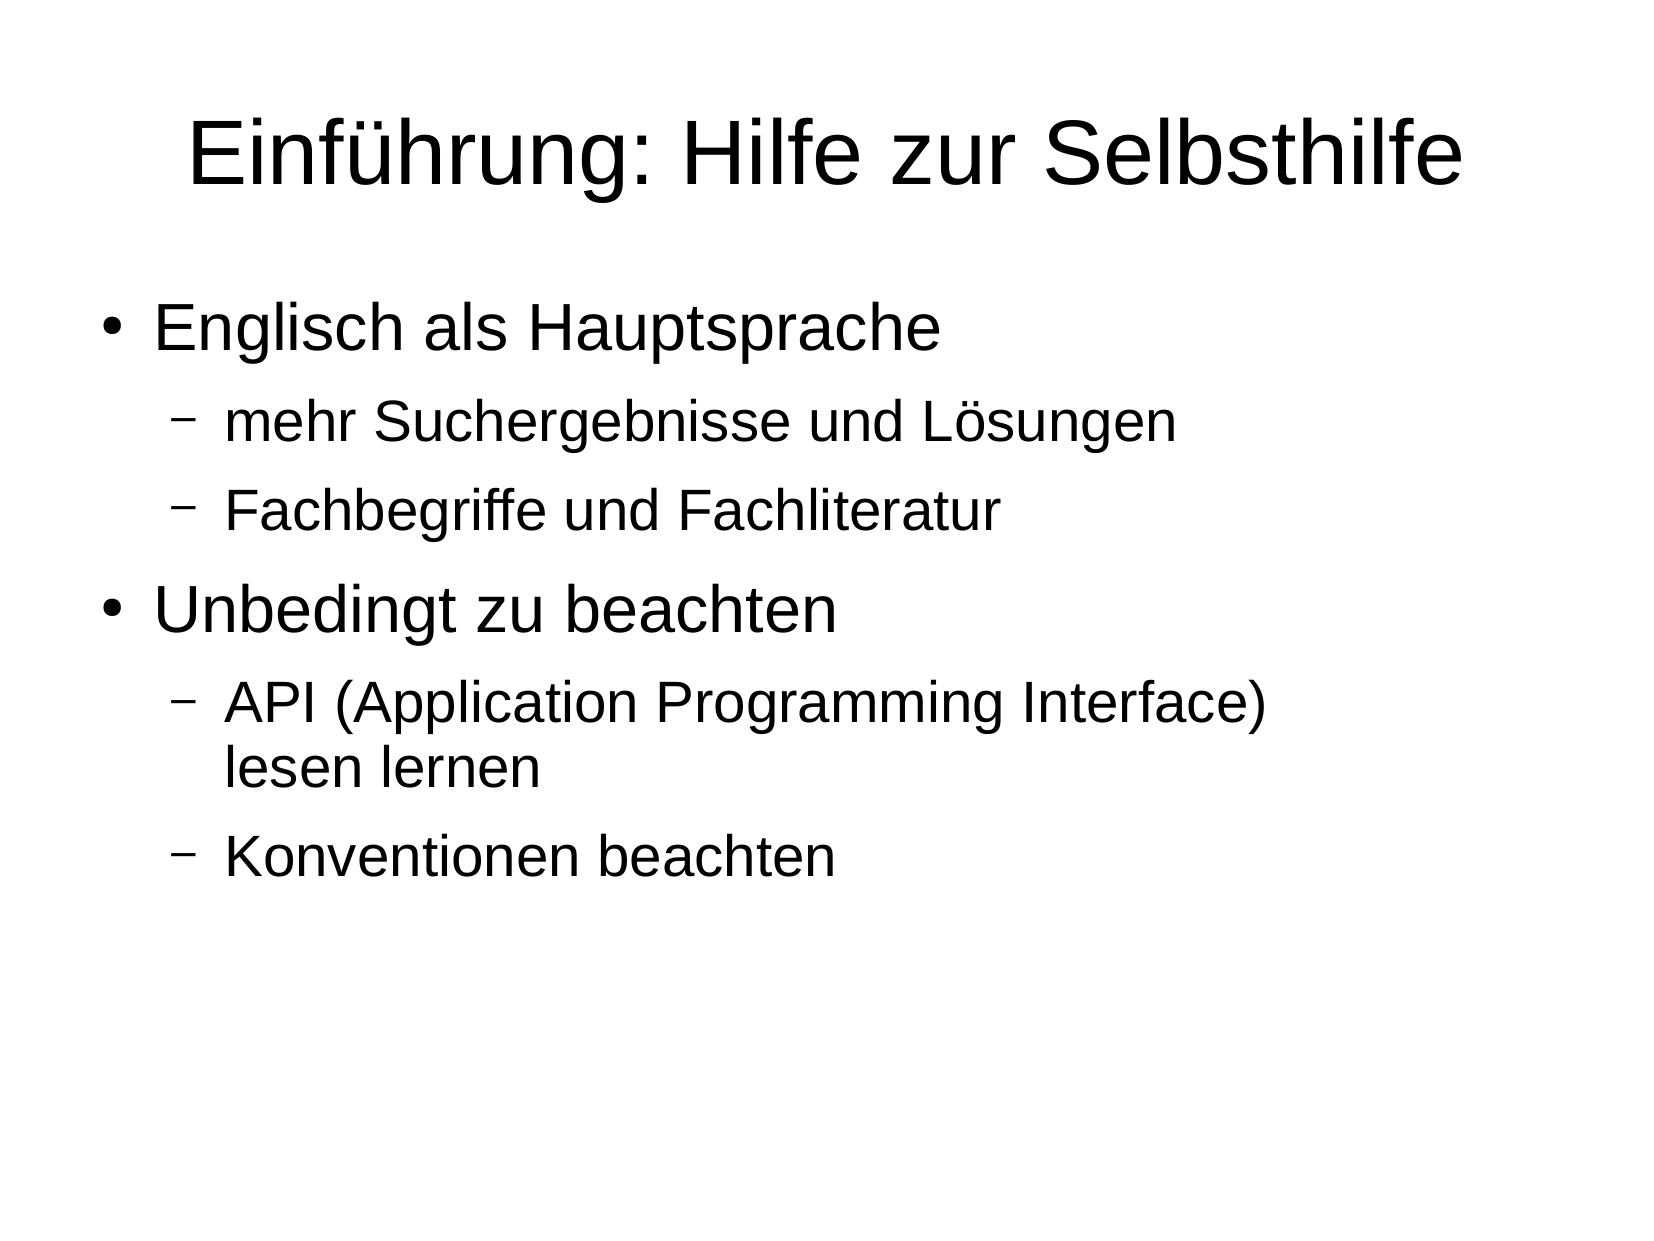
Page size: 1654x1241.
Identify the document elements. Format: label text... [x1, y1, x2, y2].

list Englisch als Hauptsprache mehr Suchergebnisse und Lösungen Fachbegriffe und Fachliteratur Unbedingt zu beachten API (Application Programming Interface) lesen lernen Konventionen beachten [82, 290, 1571, 1216]
title Einführung: Hilfe zur Selbsthilfe [82, 49, 1571, 257]
